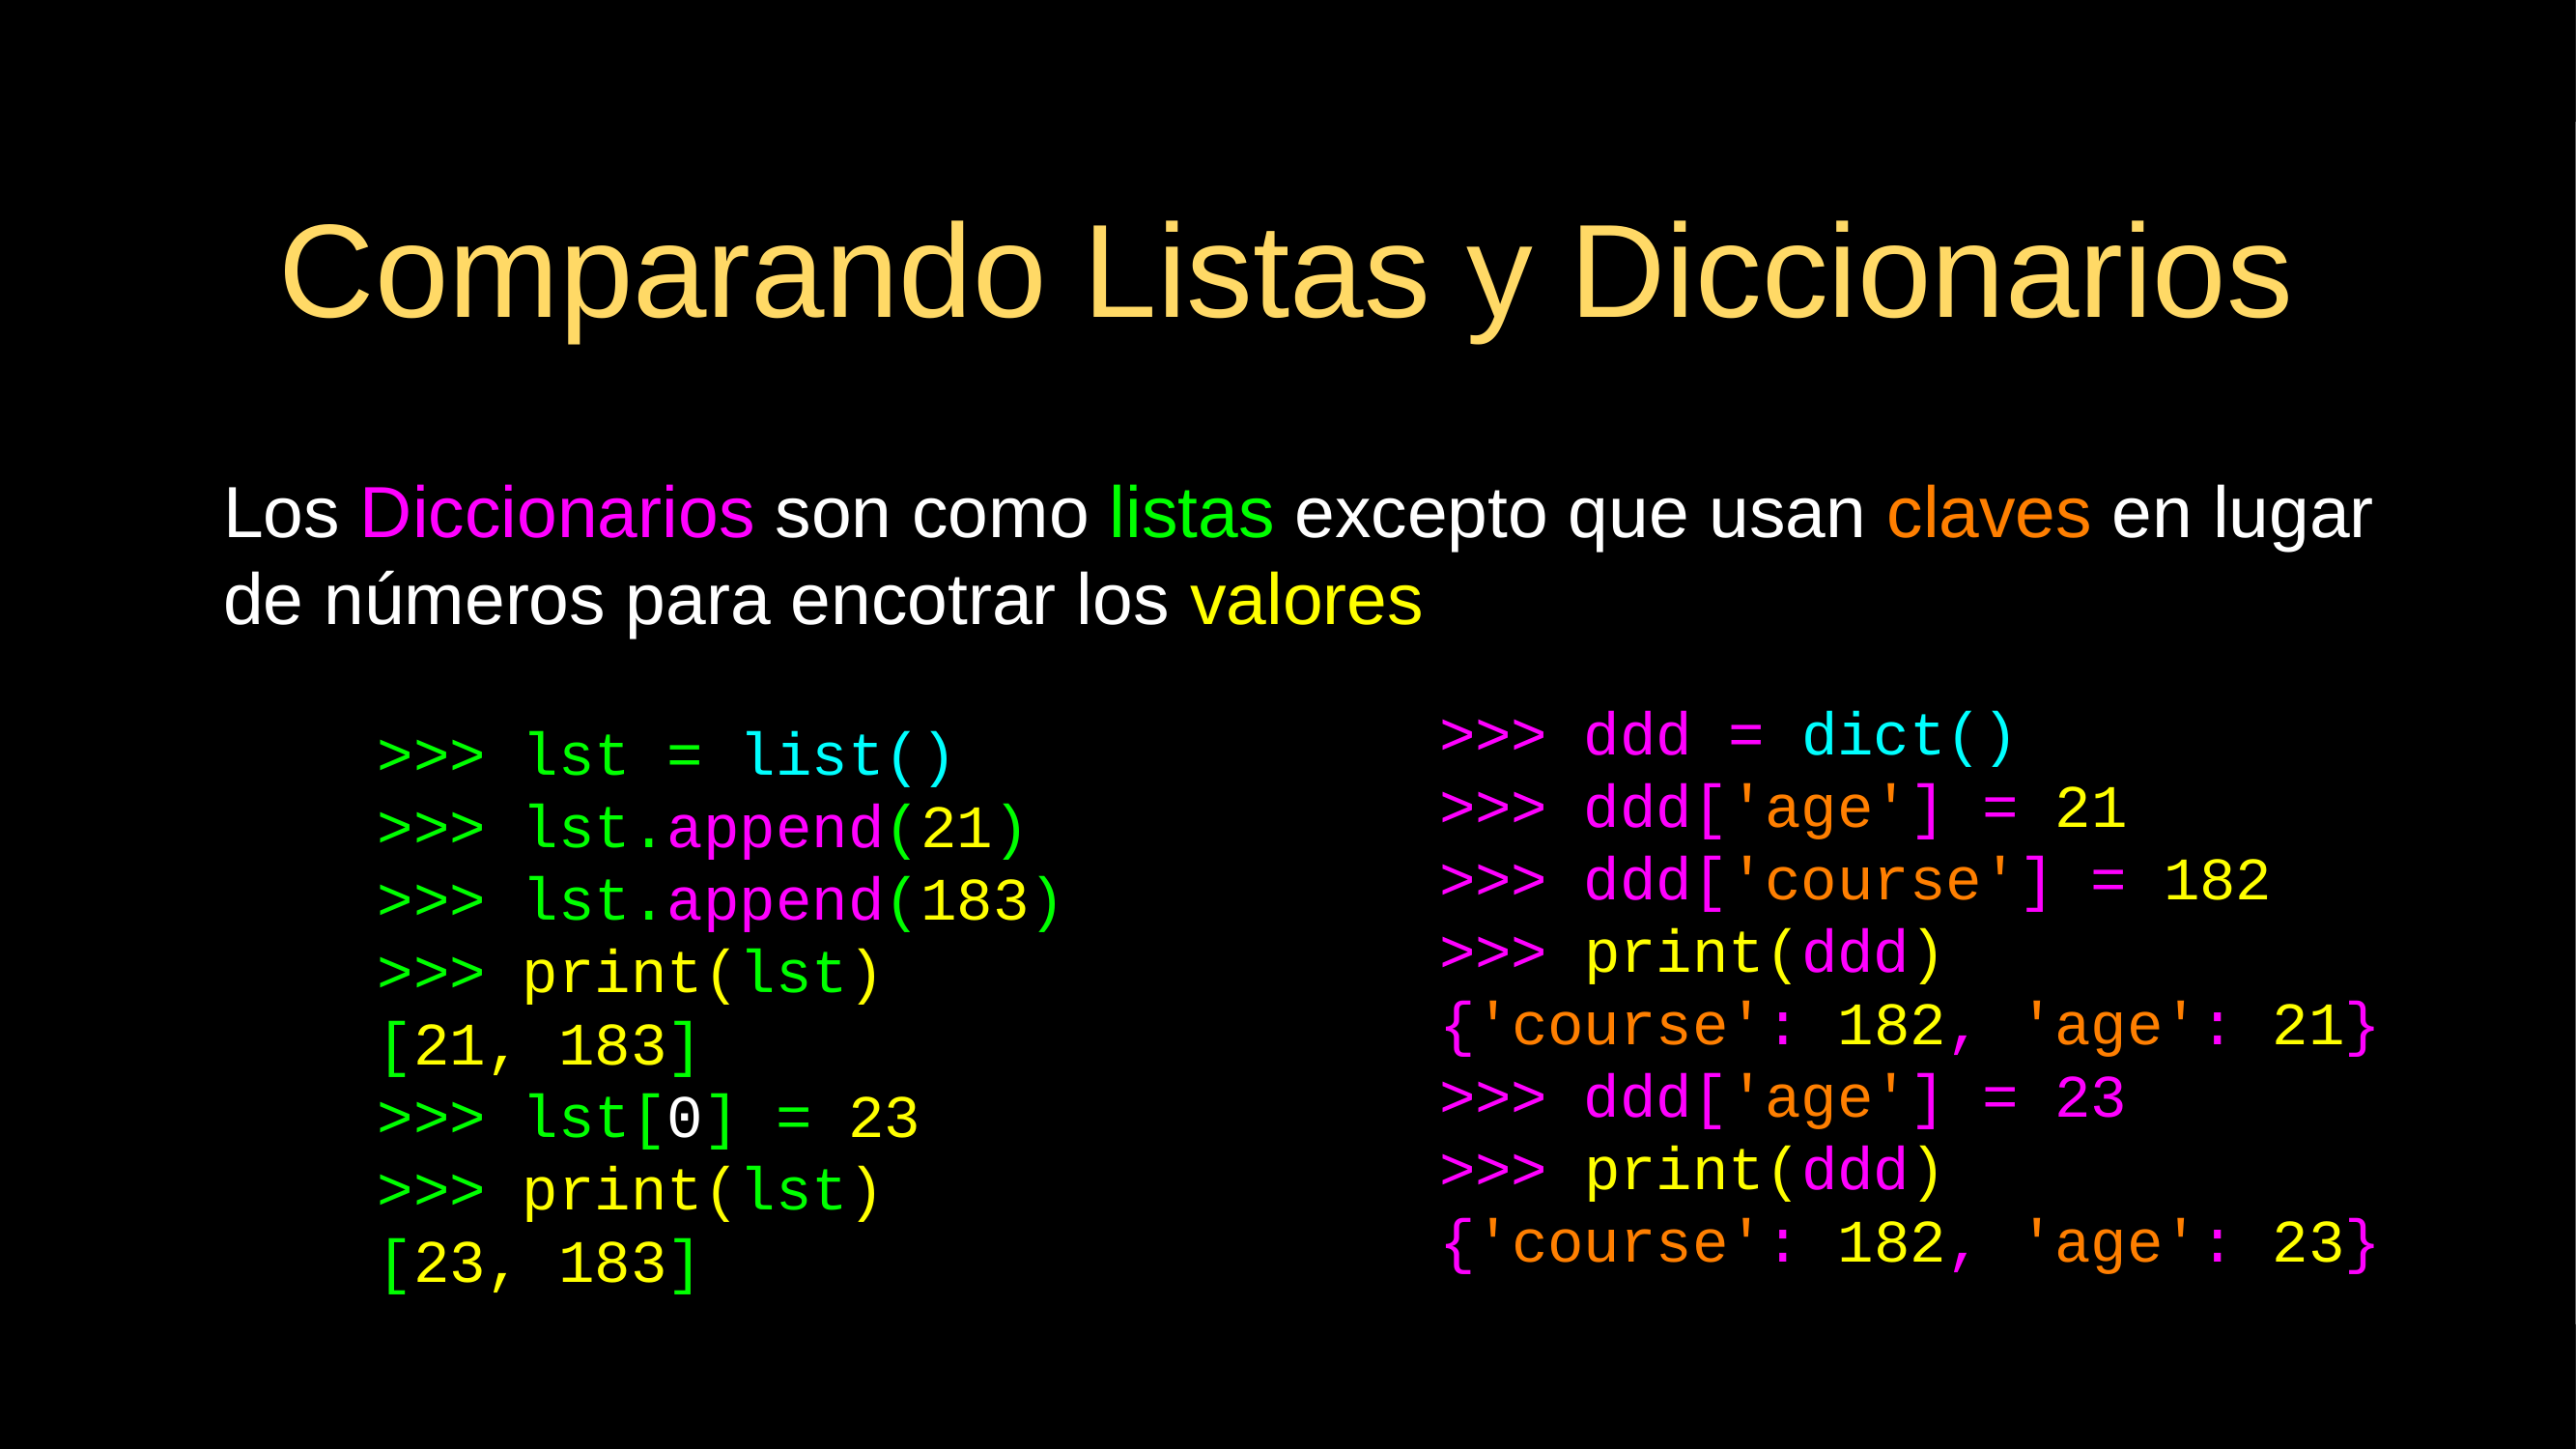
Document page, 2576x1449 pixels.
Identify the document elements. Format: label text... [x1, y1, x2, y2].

list Los Diccionarios son como listas excepto que usan claves en lugar de números para encotrar los valores [183, 412, 2391, 693]
text_box >>> ddd = dict() >>> ddd['age'] = 21 >>> ddd['course'] = 182 >>> print(ddd) {'course': 182, 'age': 21} >>> ddd['age'] = 23 >>> print(ddd) {'course': 182, 'age': 23} [1439, 633, 2469, 1336]
title Comparando Listas y Diccionarios [183, 125, 2391, 403]
text_box >>> lst = list() >>> lst.append(21) >>> lst.append(183) >>> print(lst) [21, 183] >>> lst[0] = 23 >>> print(lst) [23, 183] [377, 721, 1179, 1289]
